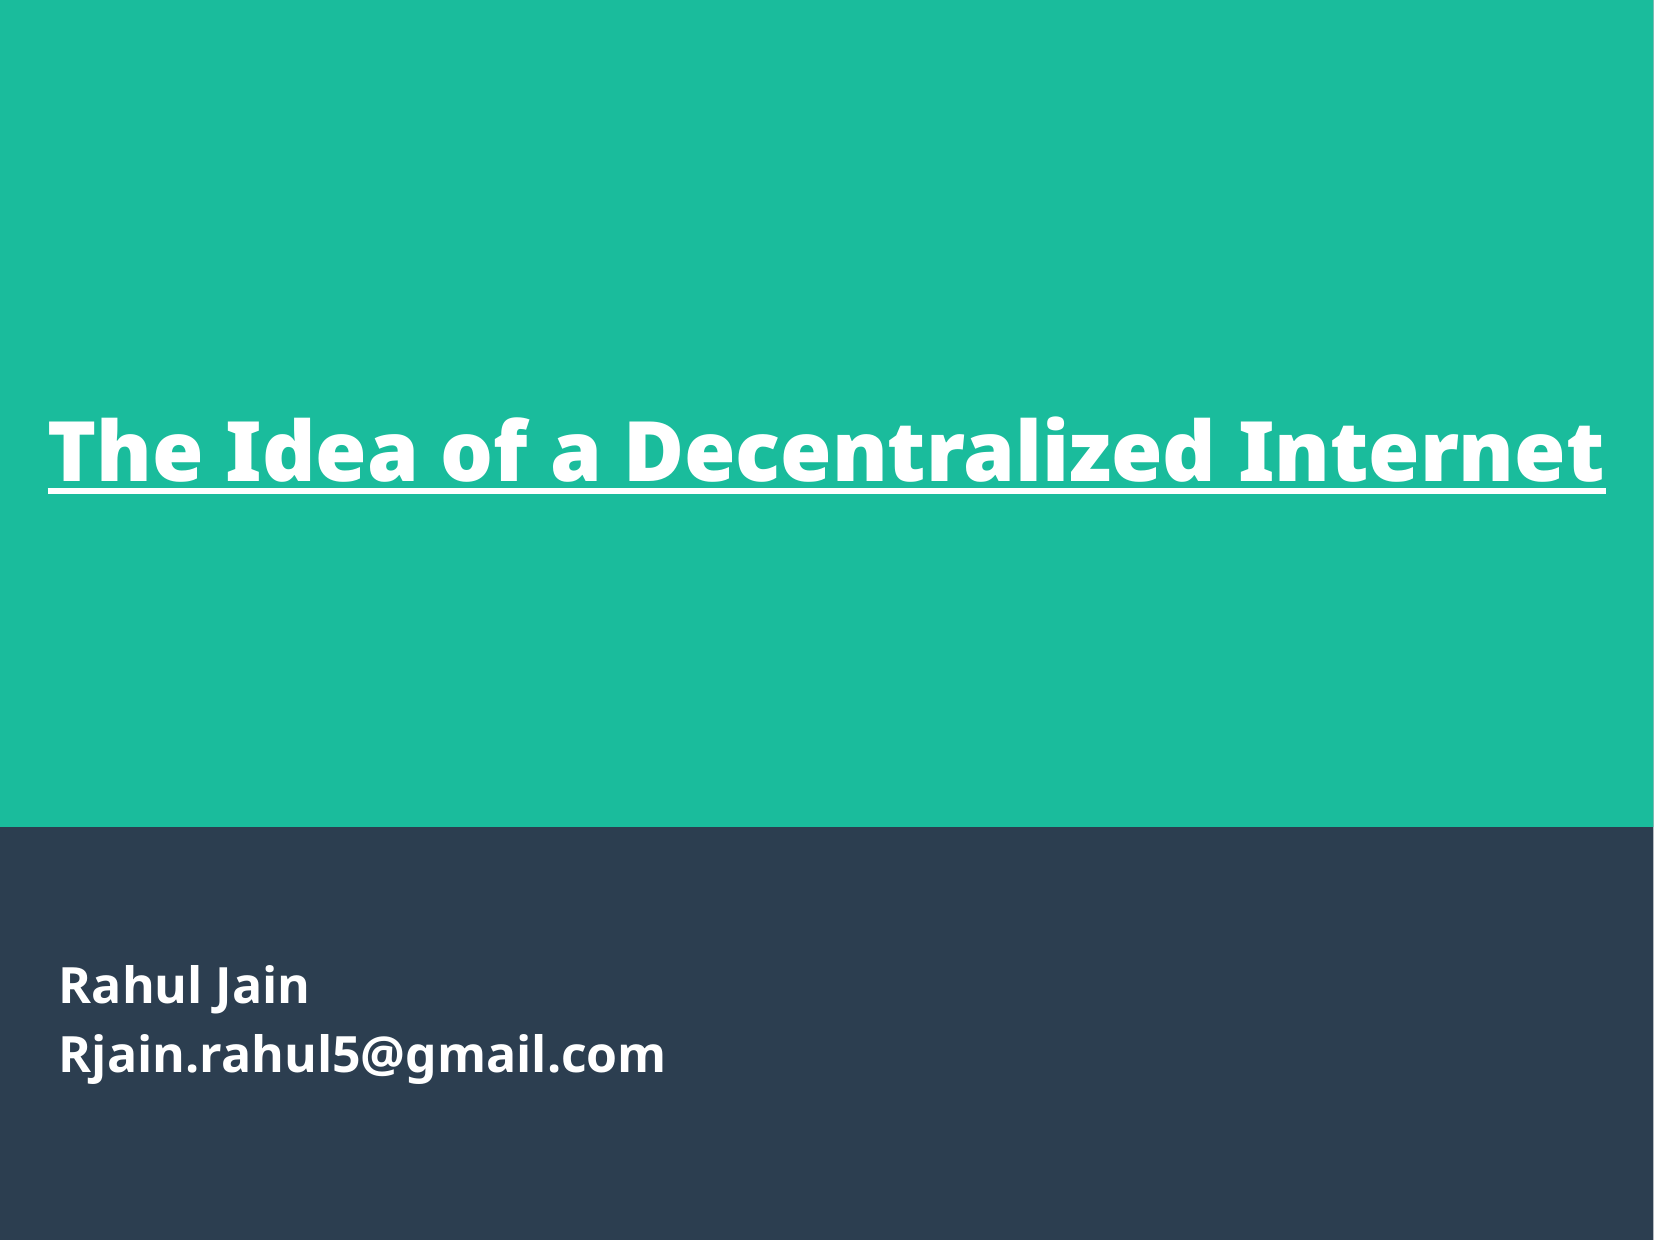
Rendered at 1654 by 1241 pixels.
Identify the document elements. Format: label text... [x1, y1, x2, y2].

subtitle Rahul Jain Rjain.rahul5@gmail.com [59, 856, 1595, 1182]
title The Idea of a Decentralized Internet [17, 281, 1636, 561]
